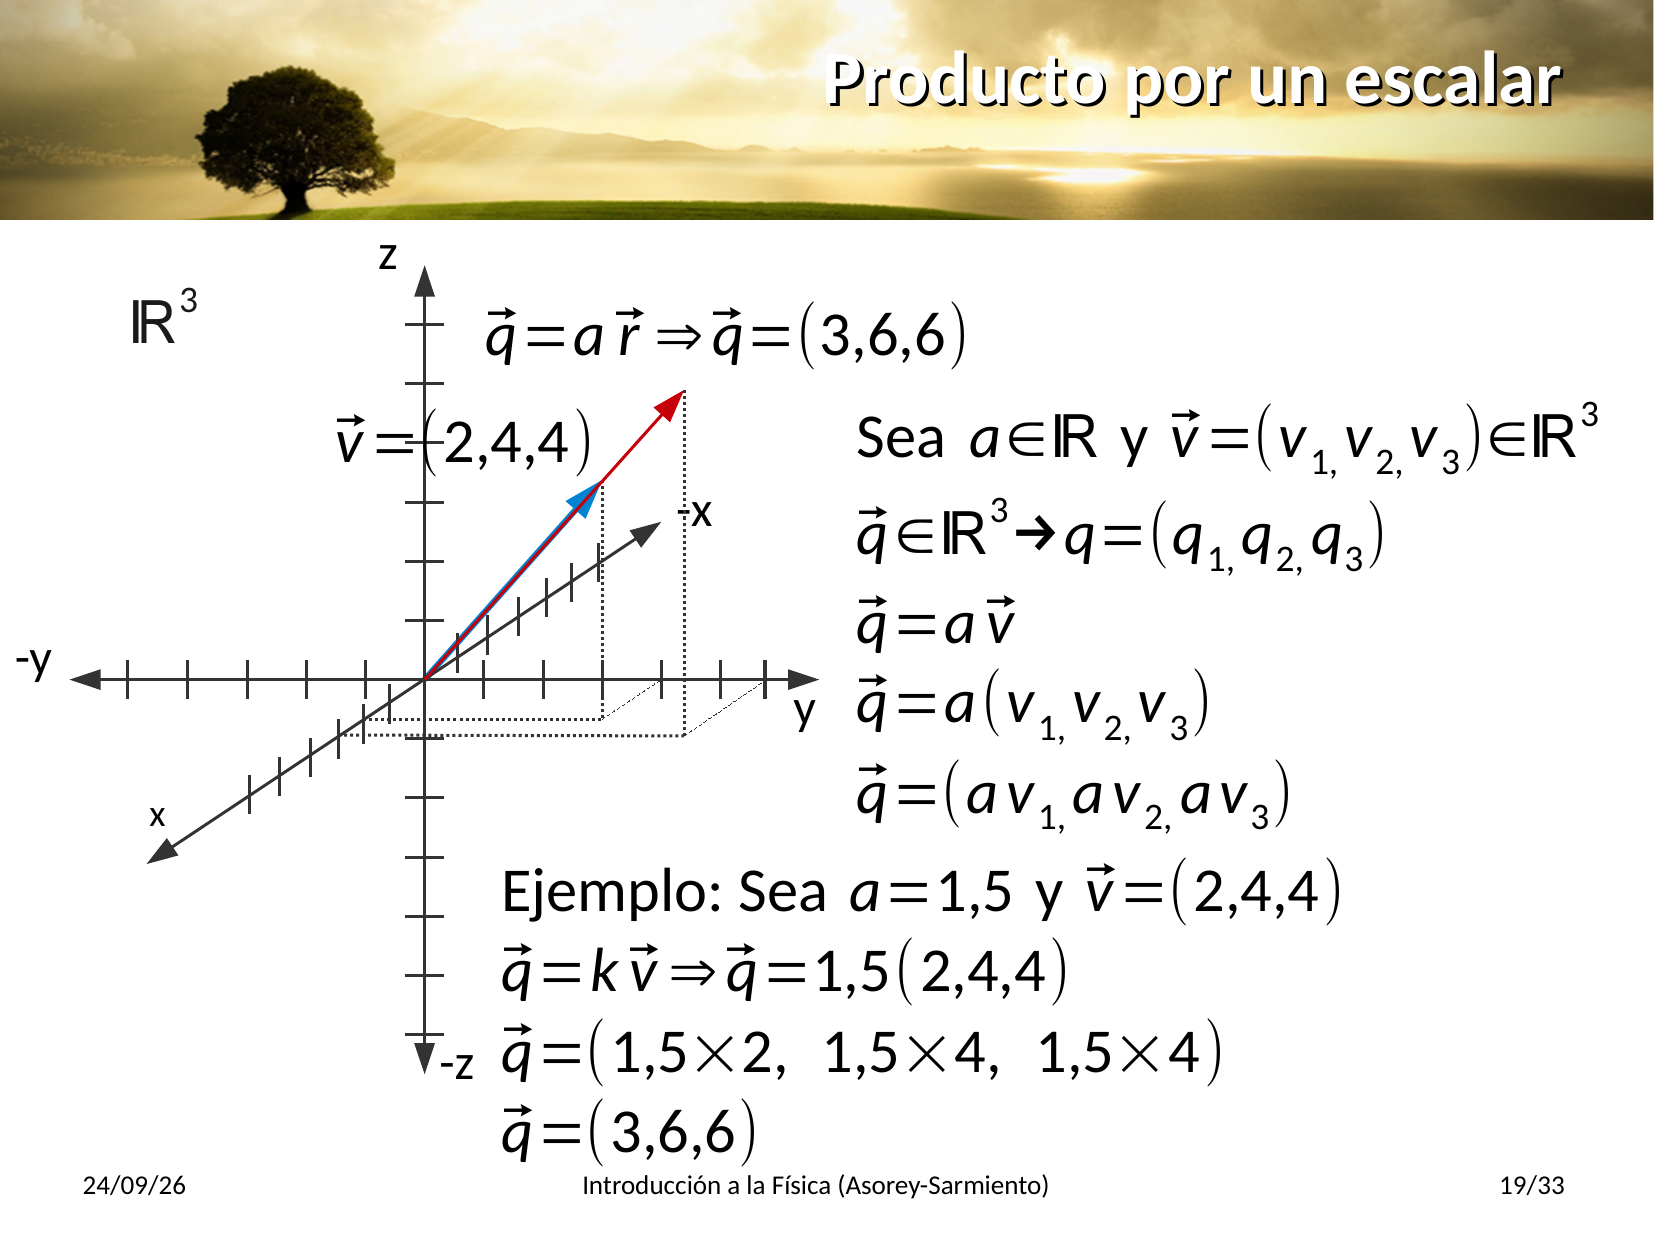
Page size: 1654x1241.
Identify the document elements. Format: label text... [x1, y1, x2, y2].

text_box -x [661, 481, 737, 562]
text_box -y [0, 630, 77, 710]
chart [327, 402, 601, 481]
text_box -z [424, 1034, 495, 1115]
chart [850, 390, 1606, 840]
title Producto por un escalar [75, 19, 1564, 151]
text_box z [363, 225, 422, 305]
picture [0, 0, 1654, 220]
text_box y [778, 679, 841, 760]
chart [479, 295, 977, 374]
chart [124, 276, 204, 356]
chart [495, 852, 1351, 1171]
text_box x [134, 790, 196, 871]
